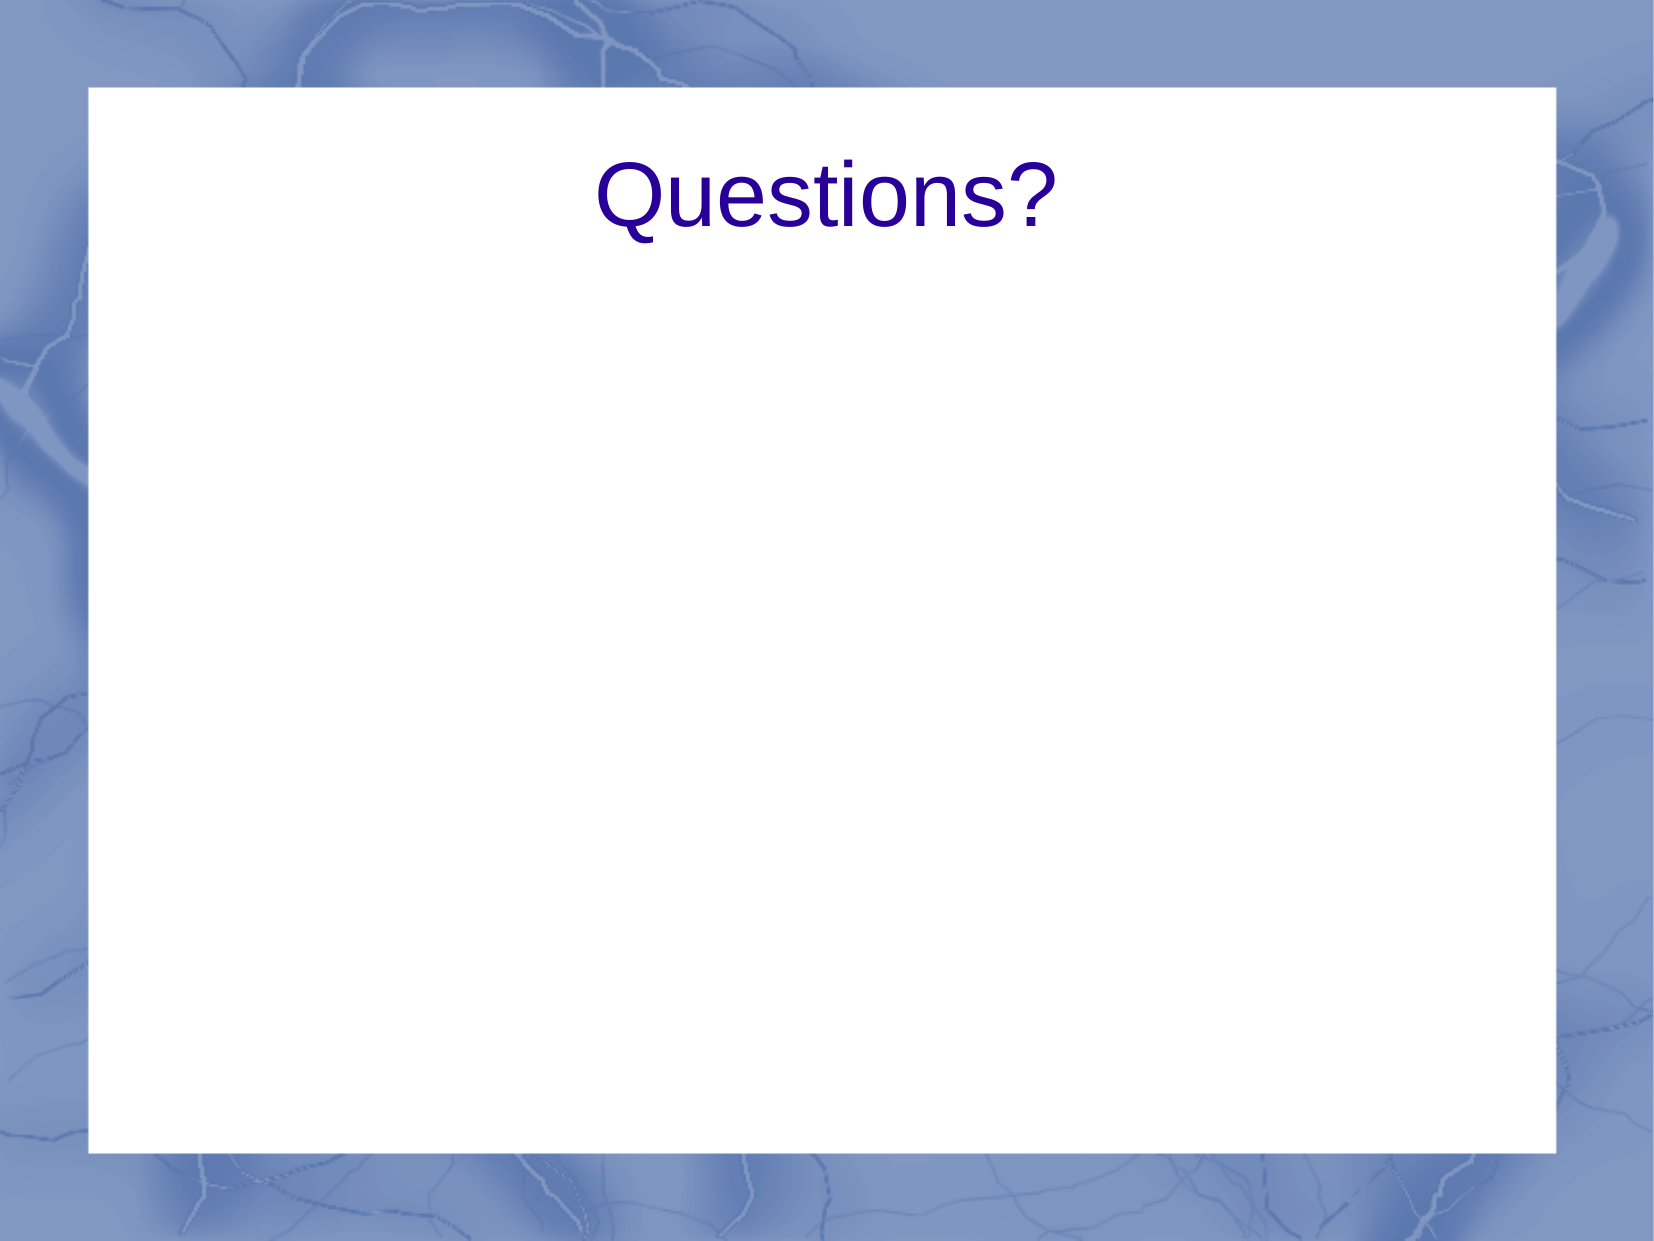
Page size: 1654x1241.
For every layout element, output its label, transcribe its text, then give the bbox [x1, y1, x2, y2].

picture [0, 0, 1654, 1241]
title Questions? [118, 98, 1536, 291]
